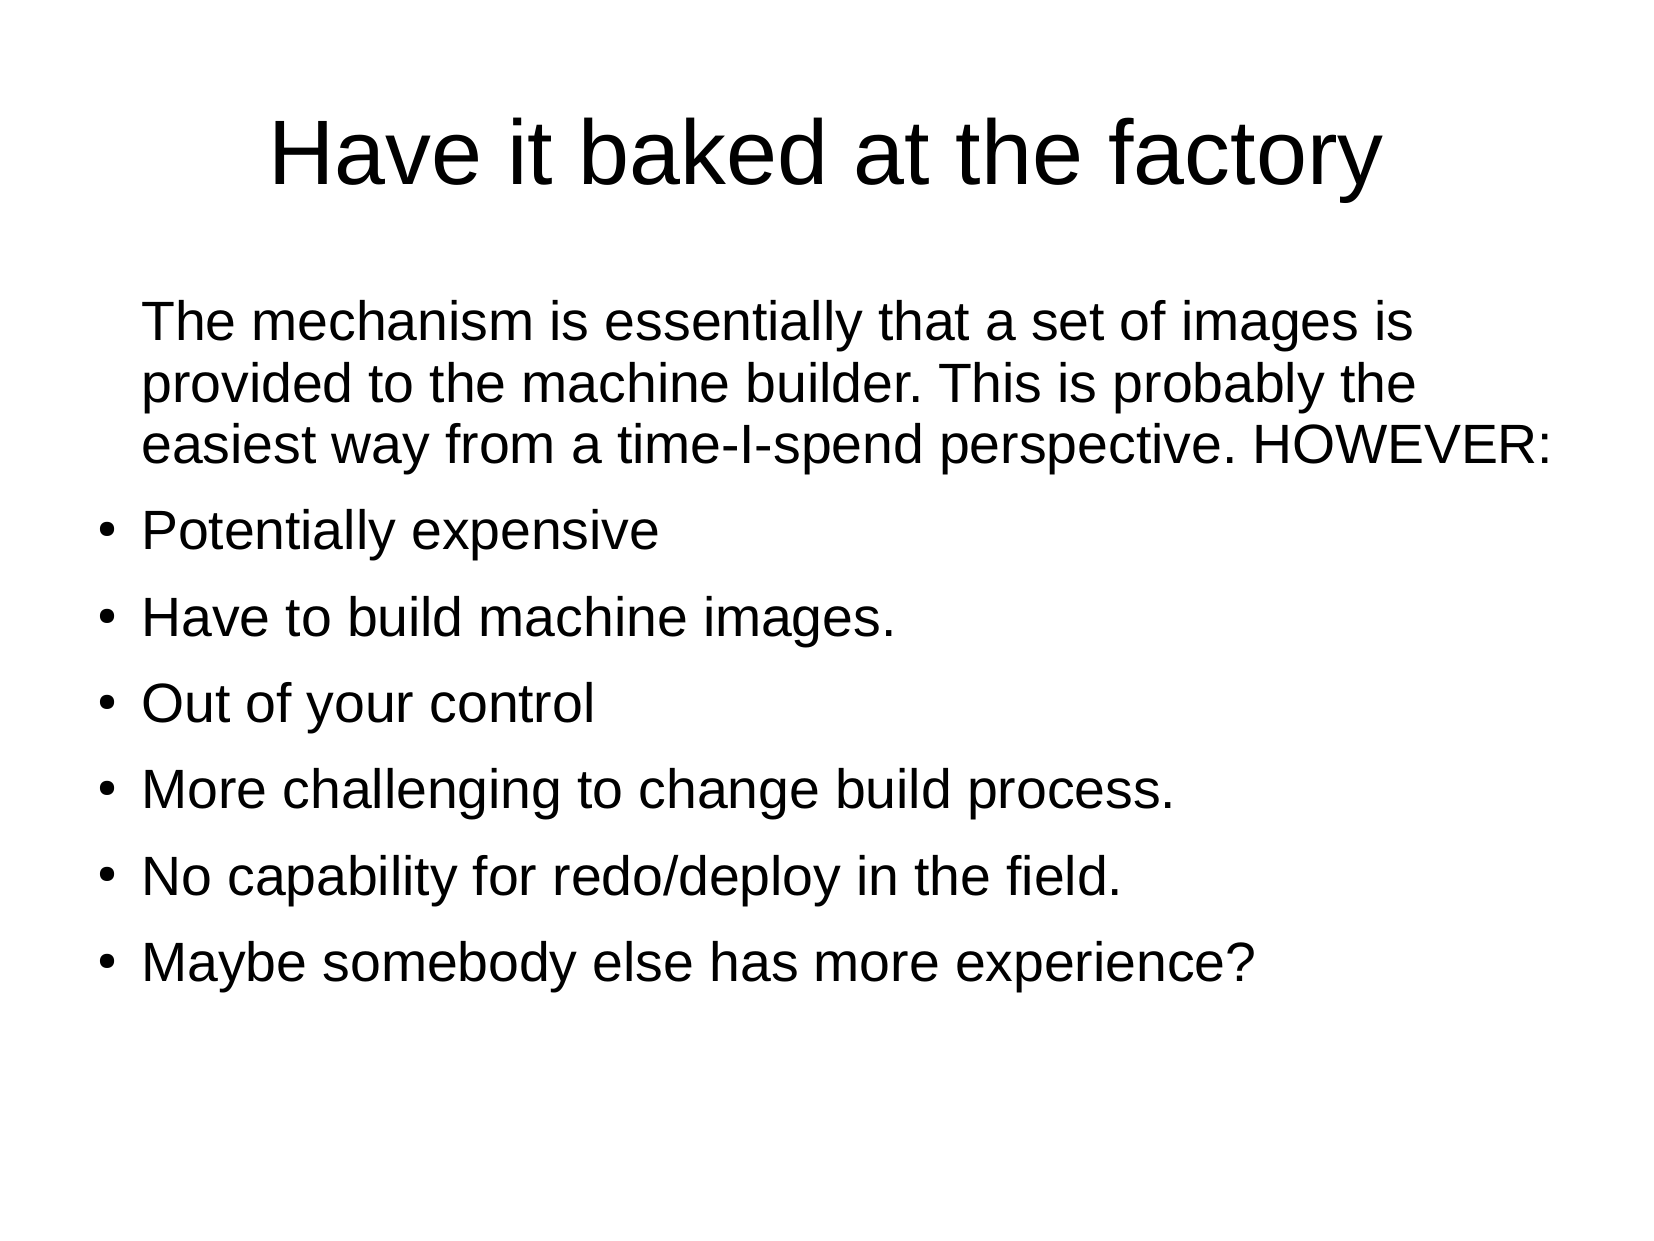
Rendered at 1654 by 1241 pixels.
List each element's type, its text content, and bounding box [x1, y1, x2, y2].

list The mechanism is essentially that a set of images is provided to the machine builder. This is probably the easiest way from a time-I-spend perspective. HOWEVER: Potentially expensive Have to build machine images. Out of your control More challenging to change build process. No capability for redo/deploy in the field. Maybe somebody else has more experience? [82, 290, 1571, 1010]
title Have it baked at the factory [82, 49, 1571, 257]
